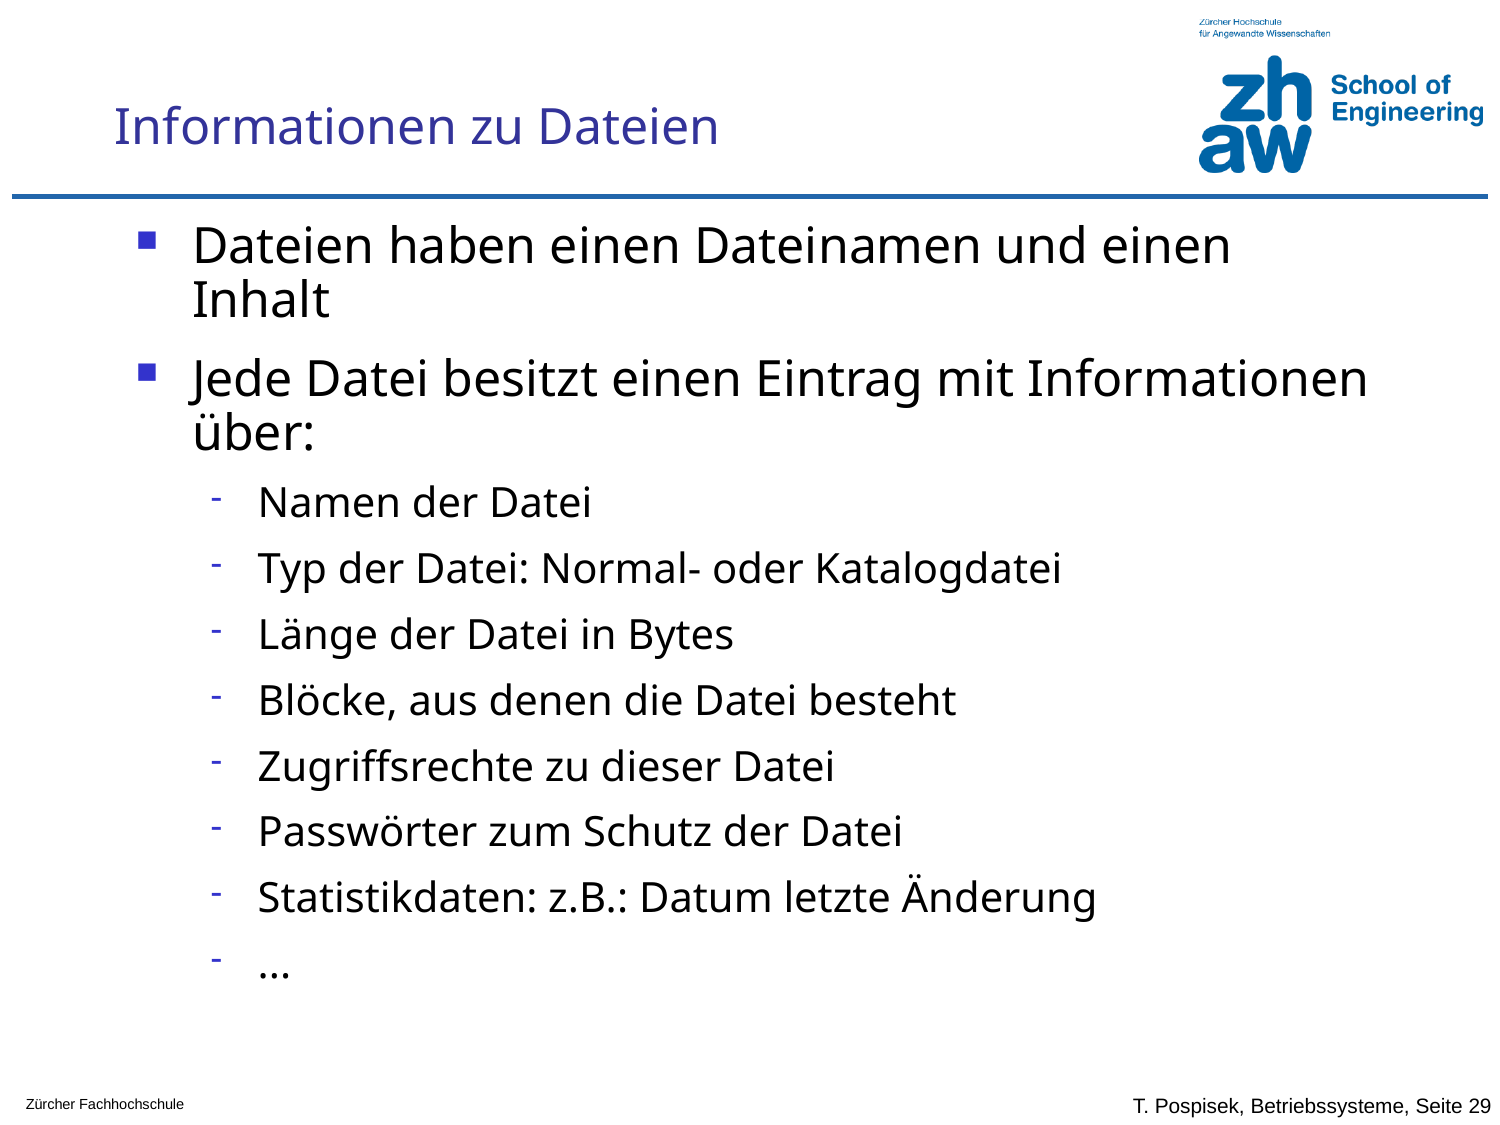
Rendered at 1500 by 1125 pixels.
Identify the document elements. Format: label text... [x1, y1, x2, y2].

list Dateien haben einen Dateinamen und einen Inhalt Jede Datei besitzt einen Eintrag mit Informationen über: Namen der Datei Typ der Datei: Normal- oder Katalogdatei Länge der Datei in Bytes Blöcke, aus denen die Datei besteht Zugriffsrechte zu dieser Datei Passwörter zum Schutz der Datei Statistikdaten: z.B.: Datum letzte Änderung ... [120, 212, 1388, 957]
title Informationen zu Dateien [99, 50, 1379, 163]
picture [1199, 19, 1483, 173]
